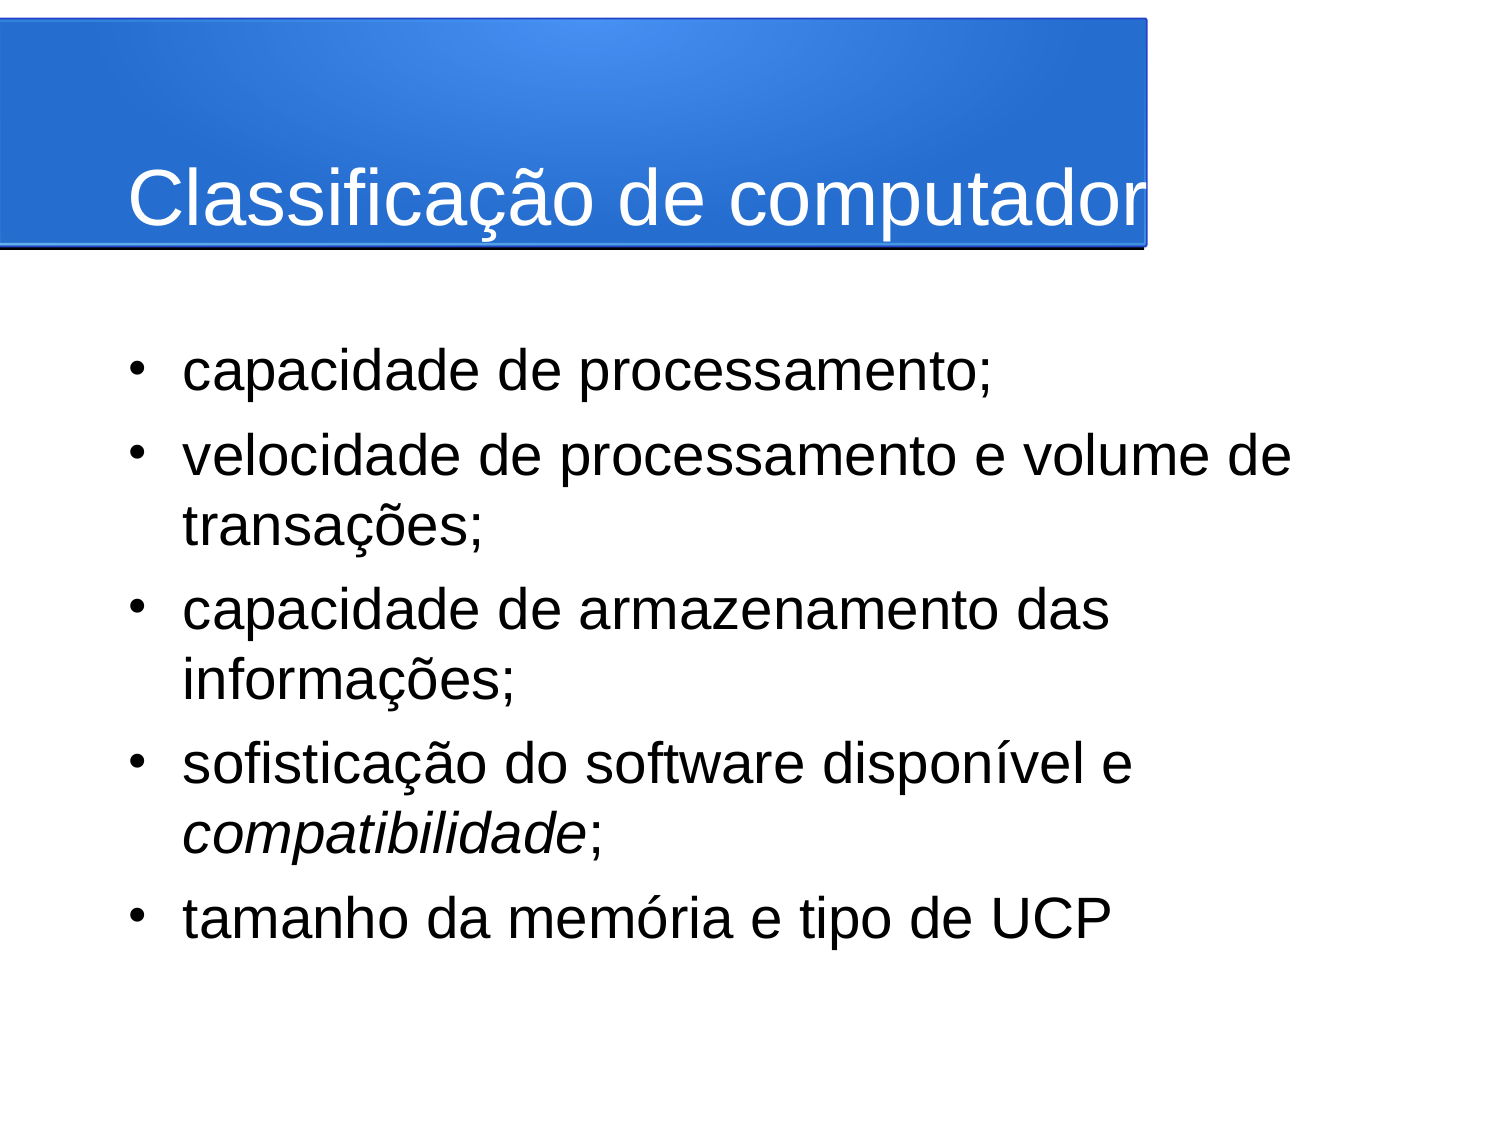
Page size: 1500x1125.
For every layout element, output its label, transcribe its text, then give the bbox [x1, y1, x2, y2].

list capacidade de processamento; velocidade de processamento e volume de transações; capacidade de armazenamento das informações; sofisticação do software disponível e compatibilidade; tamanho da memória e tipo de UCP [112, 324, 1425, 1000]
title Classificação de computadores [112, 99, 1388, 288]
